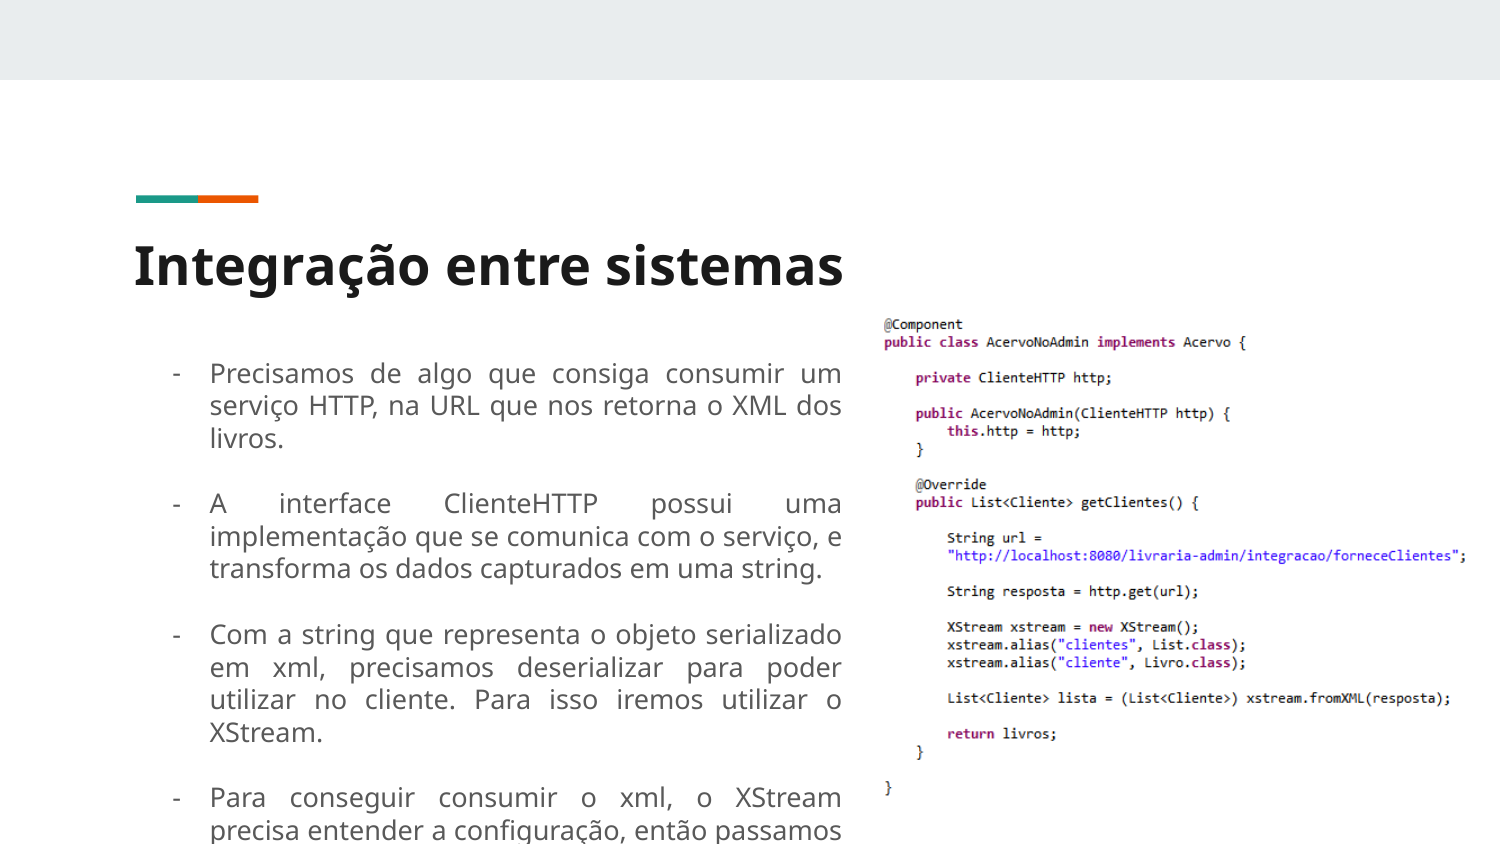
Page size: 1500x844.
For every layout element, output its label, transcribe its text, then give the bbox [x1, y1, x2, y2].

list Precisamos de algo que consiga consumir um serviço HTTP, na URL que nos retorna o XML dos livros. A interface ClienteHTTP possui uma implementação que se comunica com o serviço, e transforma os dados capturados em uma string. Com a string que representa o objeto serializado em xml, precisamos deserializar para poder utilizar no cliente. Para isso iremos utilizar o XStream. Para conseguir consumir o xml, o XStream precisa entender a configuração, então passamos o nó raiz que representa a lista (“clientes”) e o nó que representa os elementos (“cliente”) [119, 341, 858, 712]
title Integração entre sistemas [119, 216, 1381, 305]
picture [882, 316, 1475, 805]
